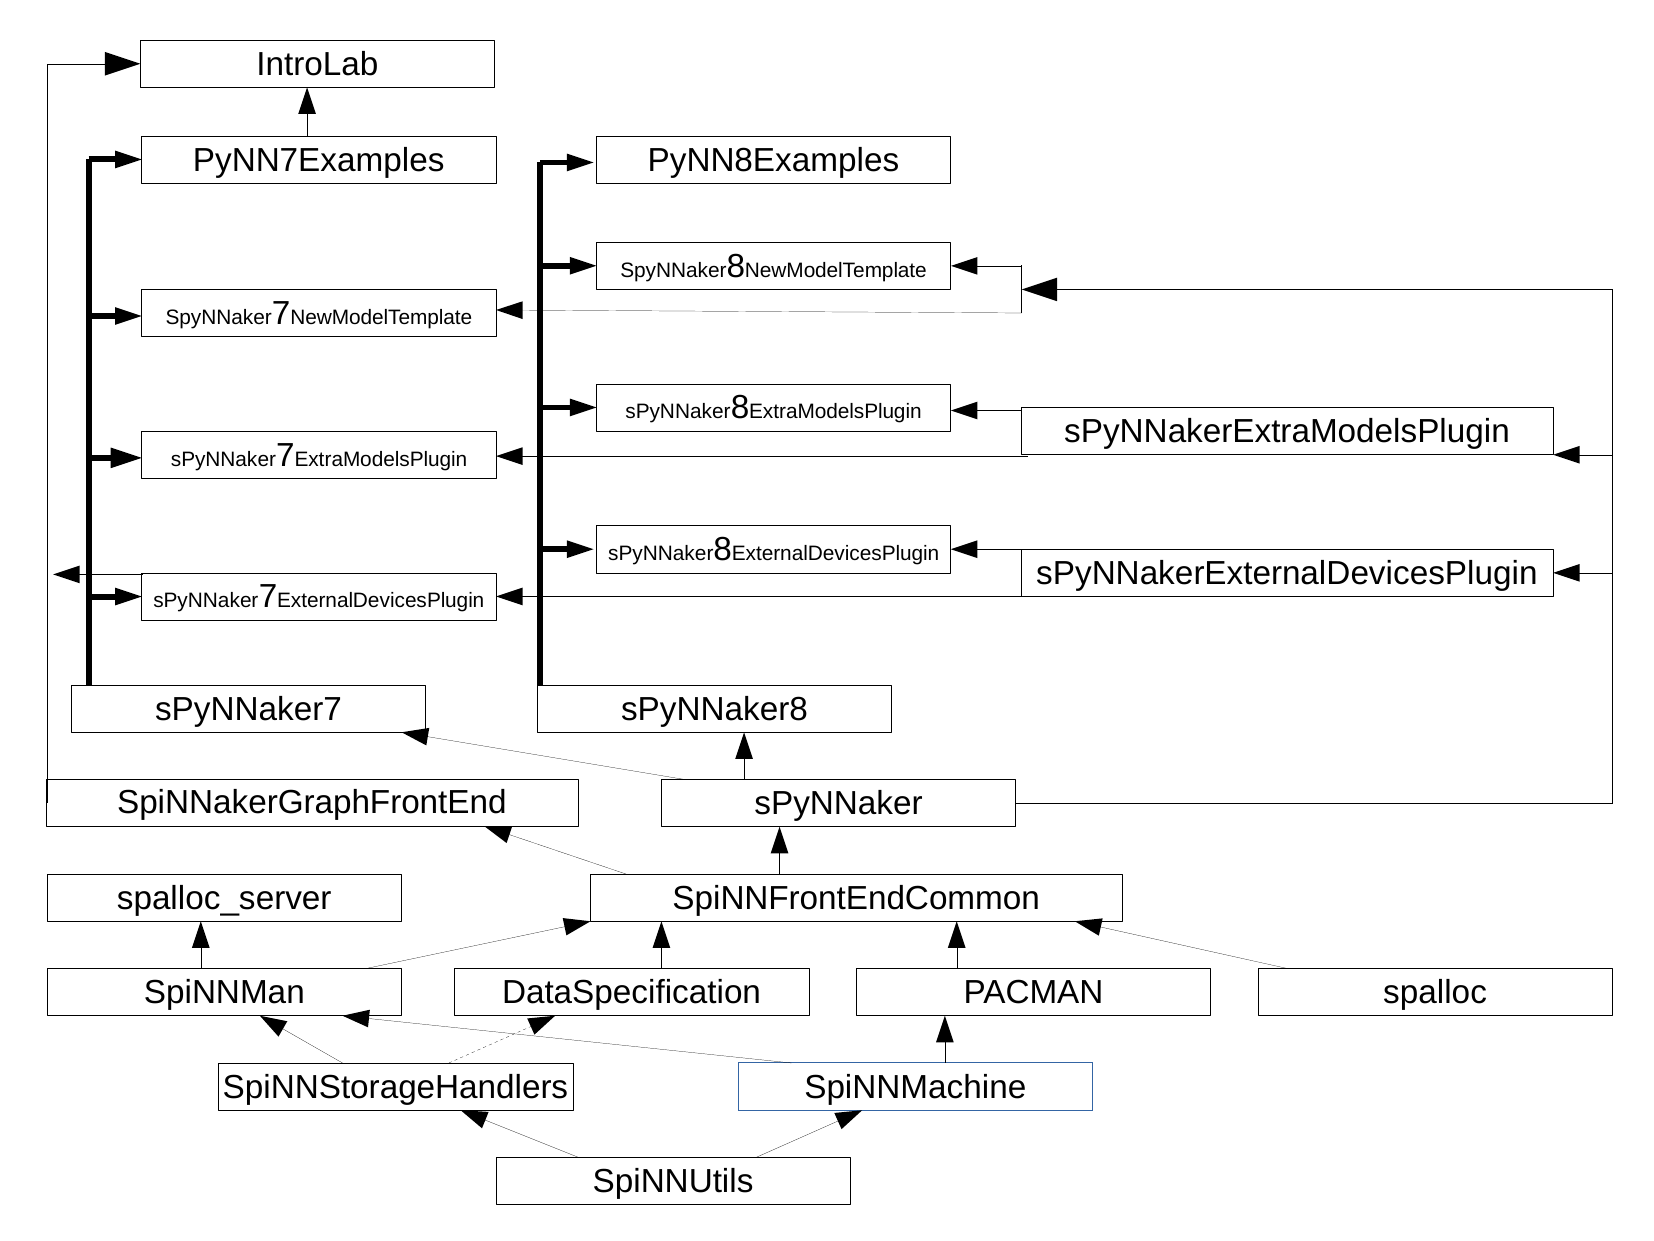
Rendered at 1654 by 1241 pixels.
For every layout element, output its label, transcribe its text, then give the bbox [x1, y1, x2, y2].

text_box sPyNNakerExternalDevicesPlugin [1021, 549, 1554, 597]
text_box SpiNNFrontEndCommon [590, 874, 1123, 922]
text_box sPyNNaker7ExternalDevicesPlugin [141, 572, 497, 621]
text_box sPyNNaker7ExtraModelsPlugin [141, 431, 497, 479]
text_box SpyNNaker7NewModelTemplate [141, 289, 497, 337]
text_box PACMAN [856, 968, 1211, 1016]
text_box sPyNNaker [661, 779, 1016, 827]
text_box spalloc [1257, 968, 1613, 1016]
text_box SpiNNMachine [738, 1062, 1093, 1111]
text_box PyNN8Examples [596, 135, 951, 184]
text_box SpiNNStorageHandlers [218, 1062, 573, 1111]
text_box sPyNNaker7 [71, 685, 426, 733]
text_box sPyNNaker8 [537, 685, 892, 733]
text_box sPyNNaker8ExternalDevicesPlugin [596, 525, 951, 573]
text_box SpiNNakerGraphFrontEnd [46, 778, 578, 827]
text_box PyNN7Examples [141, 135, 497, 184]
text_box sPyNNakerExtraModelsPlugin [1021, 407, 1554, 455]
text_box DataSpecification [454, 968, 810, 1016]
text_box sPyNNaker8ExtraModelsPlugin [596, 383, 951, 432]
text_box IntroLab [140, 40, 495, 88]
text_box SpiNNUtils [496, 1157, 851, 1205]
text_box SpiNNMan [47, 968, 402, 1016]
text_box spalloc_server [47, 874, 402, 922]
text_box SpyNNaker8NewModelTemplate [596, 242, 951, 290]
